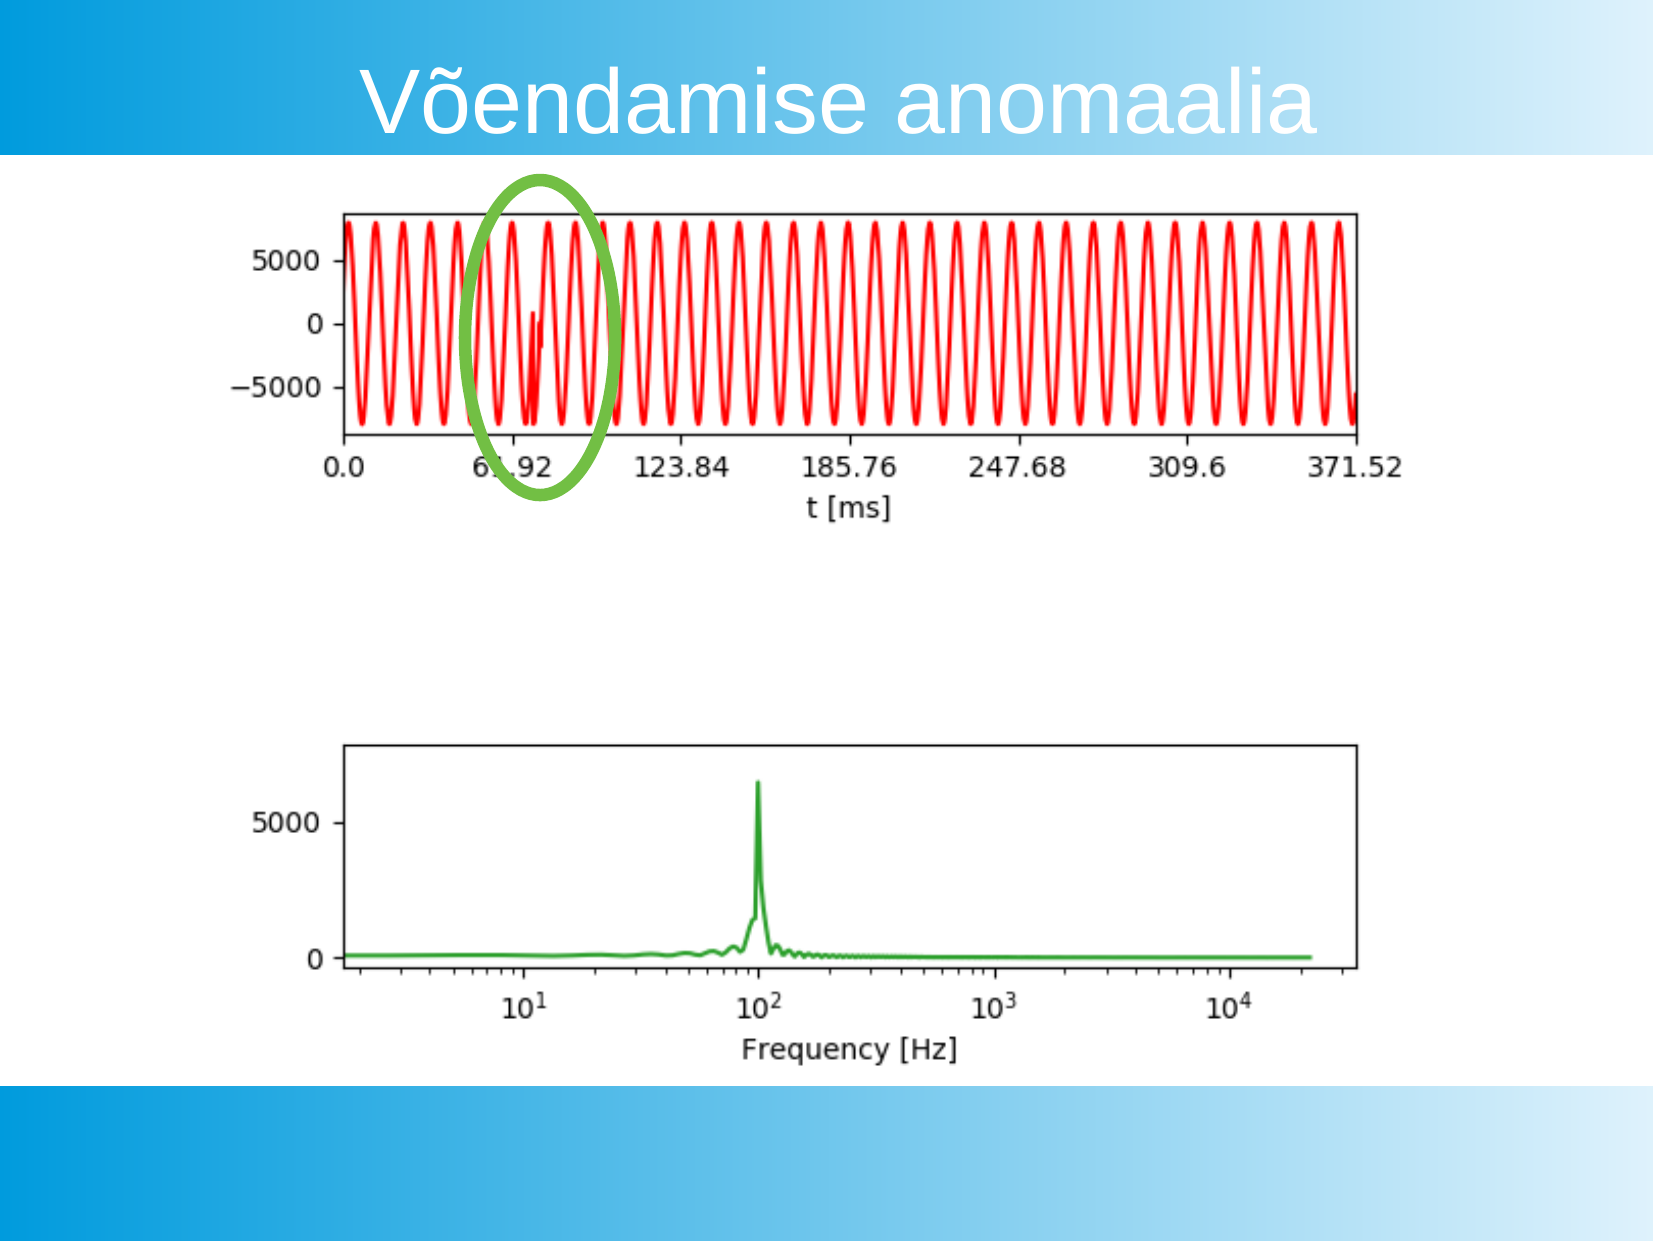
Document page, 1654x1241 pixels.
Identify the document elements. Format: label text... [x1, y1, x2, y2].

picture [472, 187, 608, 488]
title Võendamise anomaalia [82, 49, 1571, 155]
picture [217, 179, 1436, 1072]
